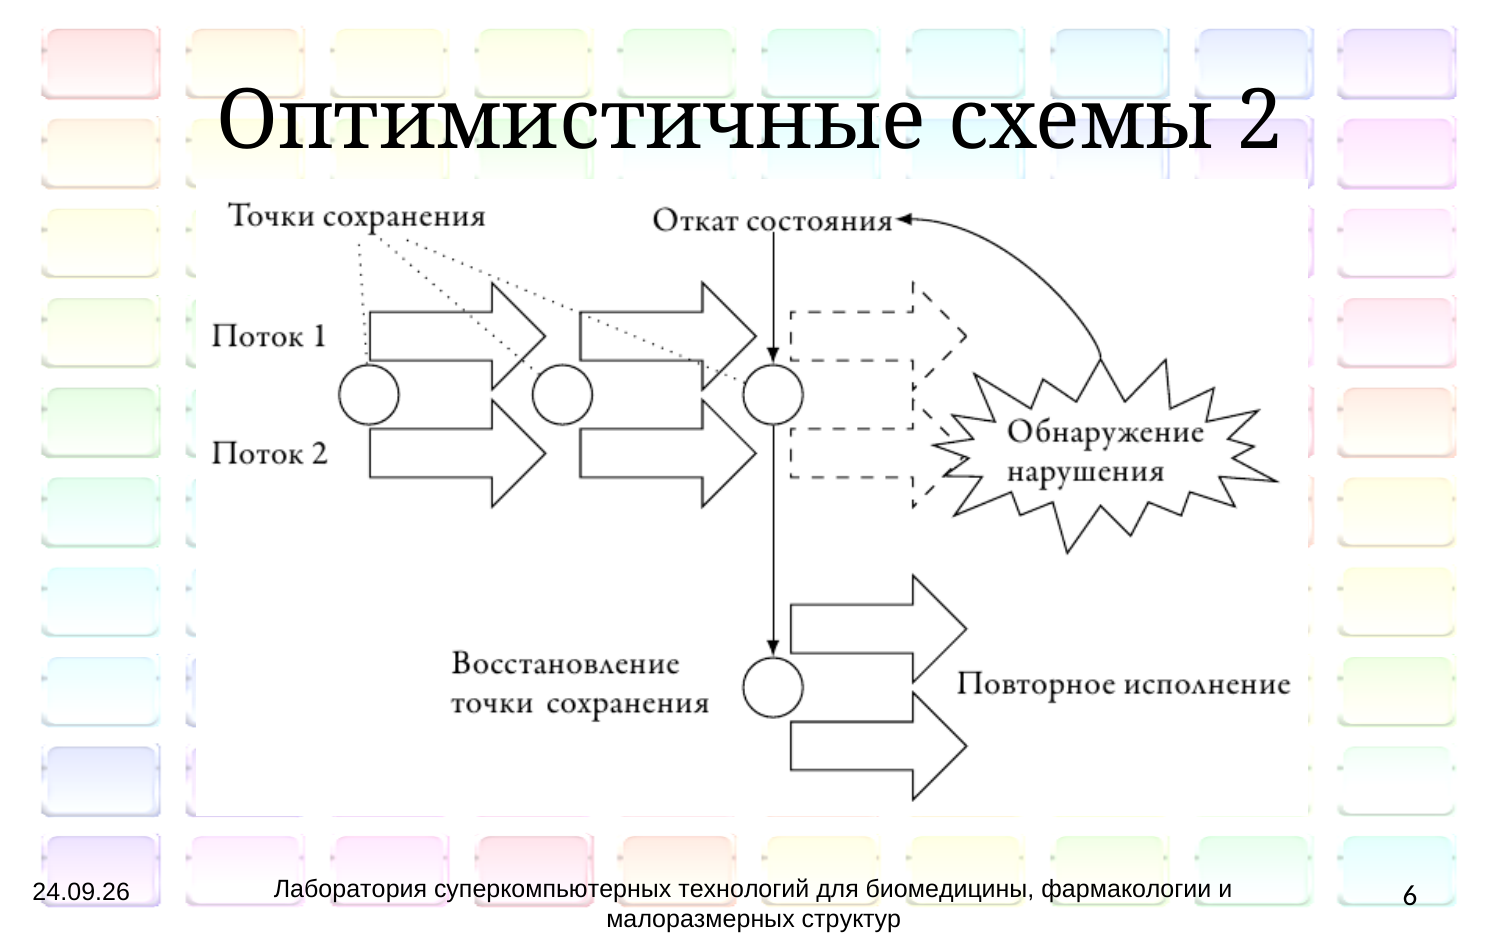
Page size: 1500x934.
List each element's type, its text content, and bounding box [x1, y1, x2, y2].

picture [0, 0, 1500, 934]
text_box <номер> [1387, 868, 1473, 918]
text_box 14.04.14 [17, 868, 184, 918]
text_box Лаборатория суперкомпьютерных технологий для биомедицины, фармакологии и малоразмерных структур [171, 864, 1338, 915]
title Оптимистичные схемы 2 [75, 37, 1426, 193]
